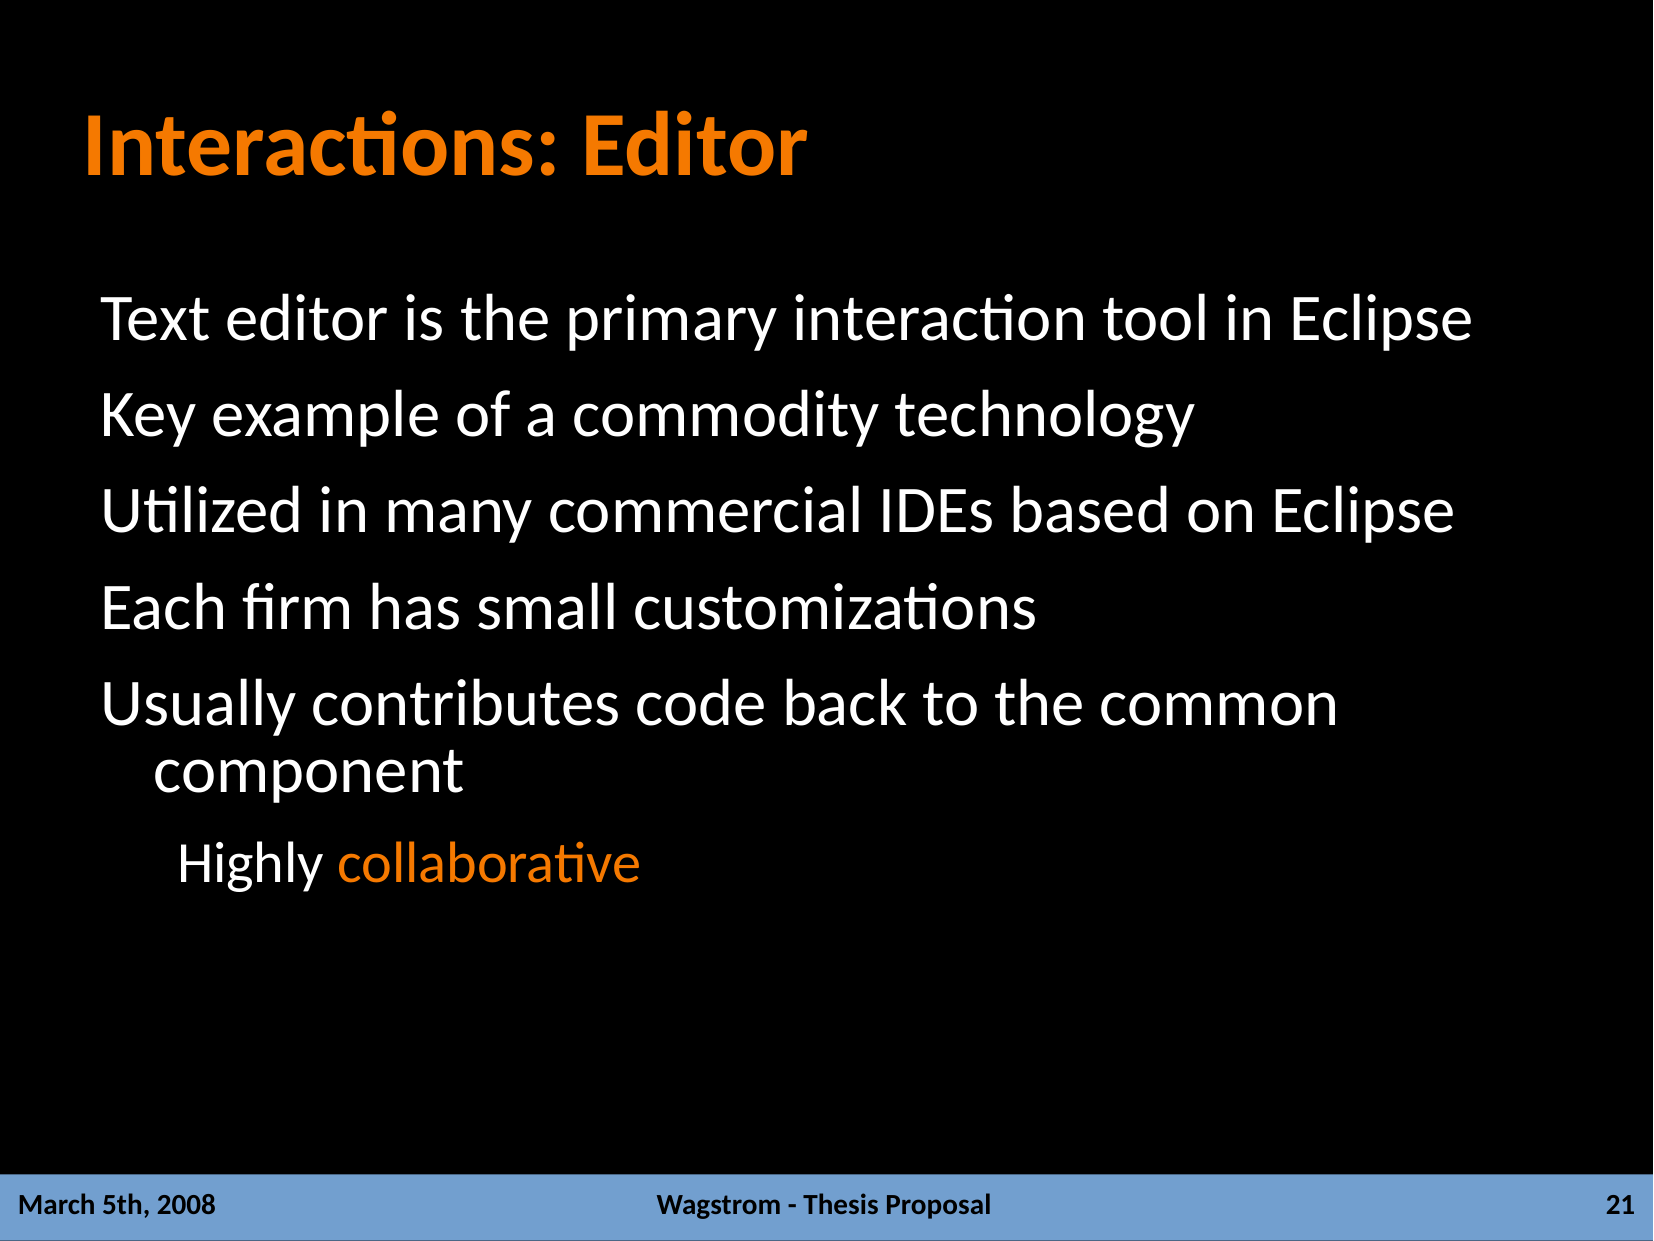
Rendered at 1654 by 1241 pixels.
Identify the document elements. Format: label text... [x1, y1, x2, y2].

list Text editor is the primary interaction tool in Eclipse Key example of a commodity technology Utilized in many commercial IDEs based on Eclipse Each firm has small customizations Usually contributes code back to the common component Highly collaborative [82, 290, 1571, 1095]
title Interactions: Editor [82, 56, 1571, 250]
